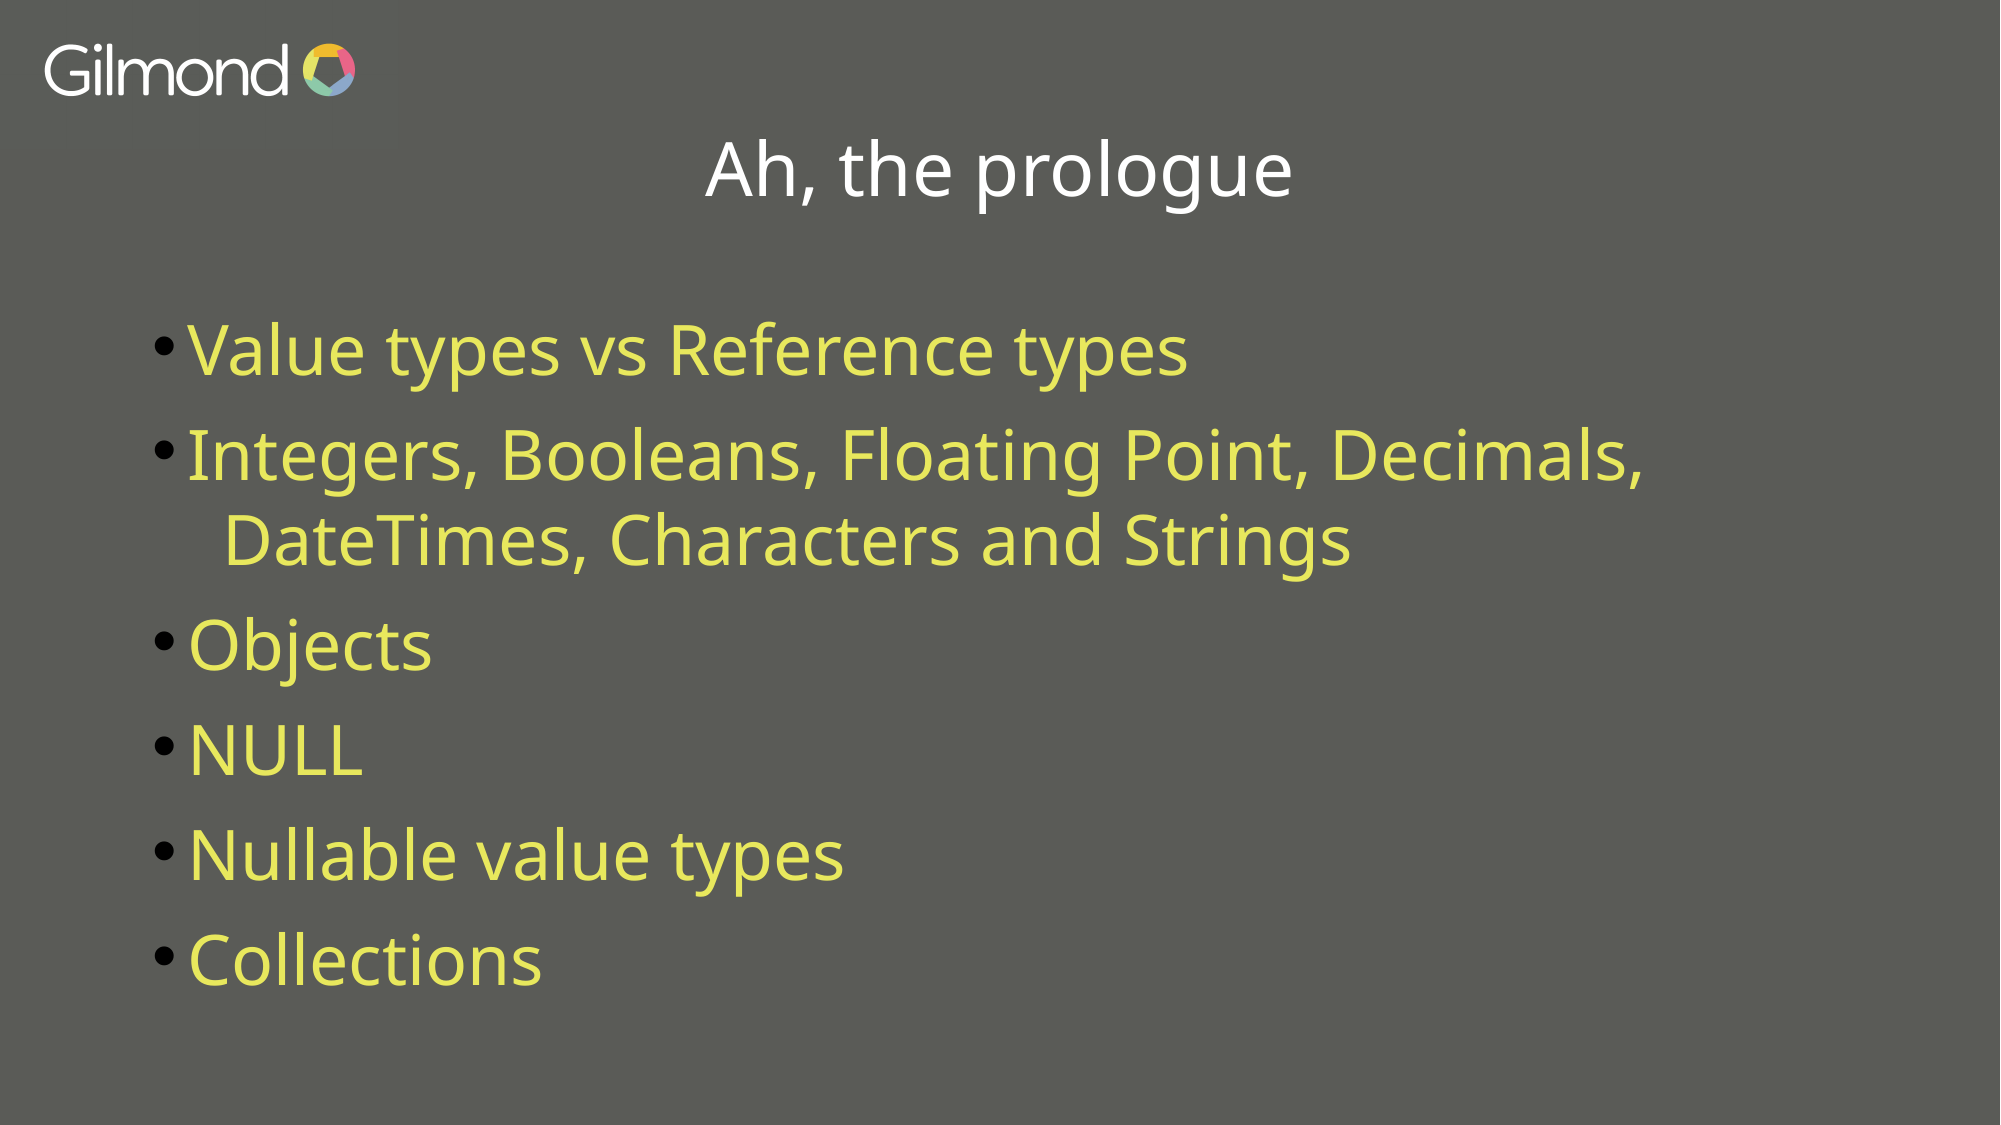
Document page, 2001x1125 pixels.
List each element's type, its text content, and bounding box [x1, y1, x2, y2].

list Value types vs Reference types Integers, Booleans, Floating Point, Decimals, DateTimes, Characters and Strings Objects NULL Nullable value types Collections [137, 299, 1863, 1014]
title Ah, the prologue [137, 59, 1863, 278]
picture [0, 0, 399, 149]
